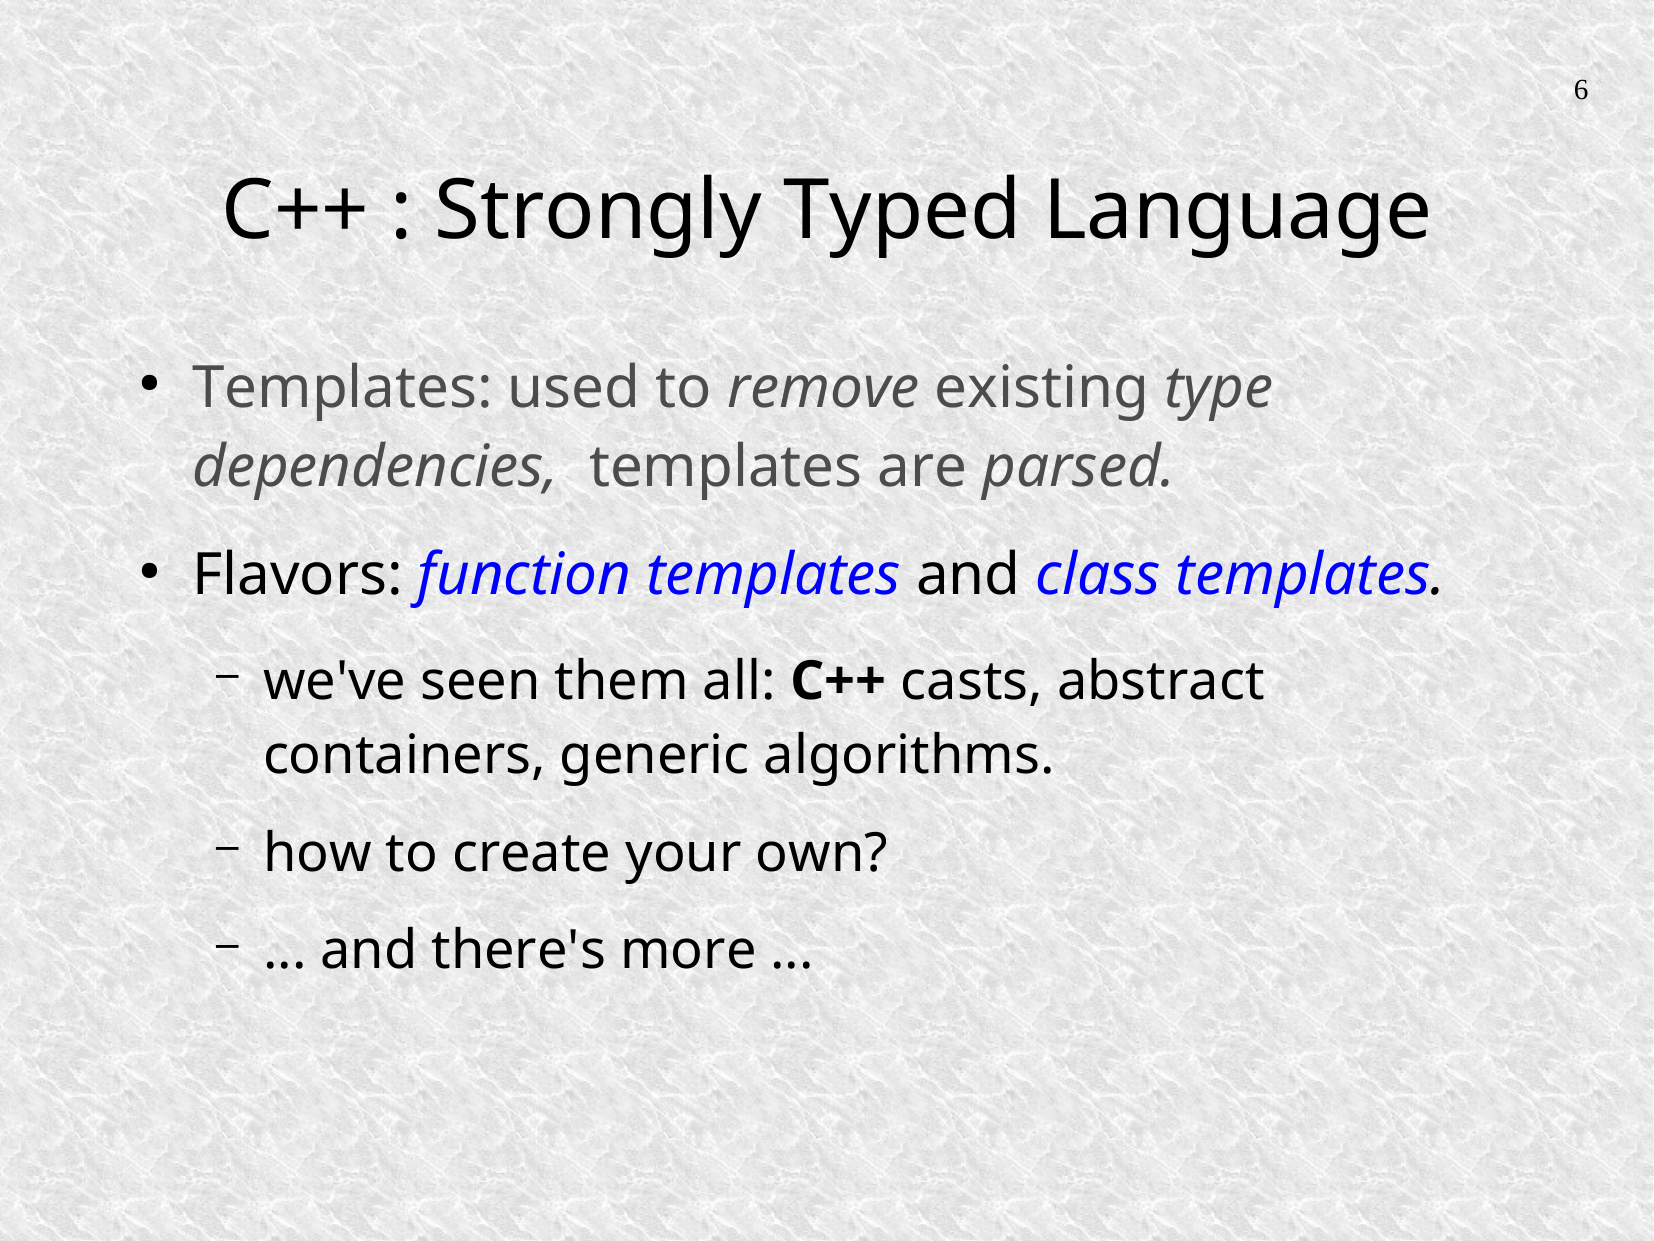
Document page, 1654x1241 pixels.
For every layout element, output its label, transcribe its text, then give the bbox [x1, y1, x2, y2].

title C++ : Strongly Typed Language [121, 102, 1534, 311]
picture [0, 0, 1654, 1241]
list Templates: used to remove existing type dependencies, templates are parsed. Flavors: function templates and class templates. we've seen them all: C++ casts, abstract containers, generic algorithms. how to create your own? ... and there's more ... [121, 344, 1556, 1184]
